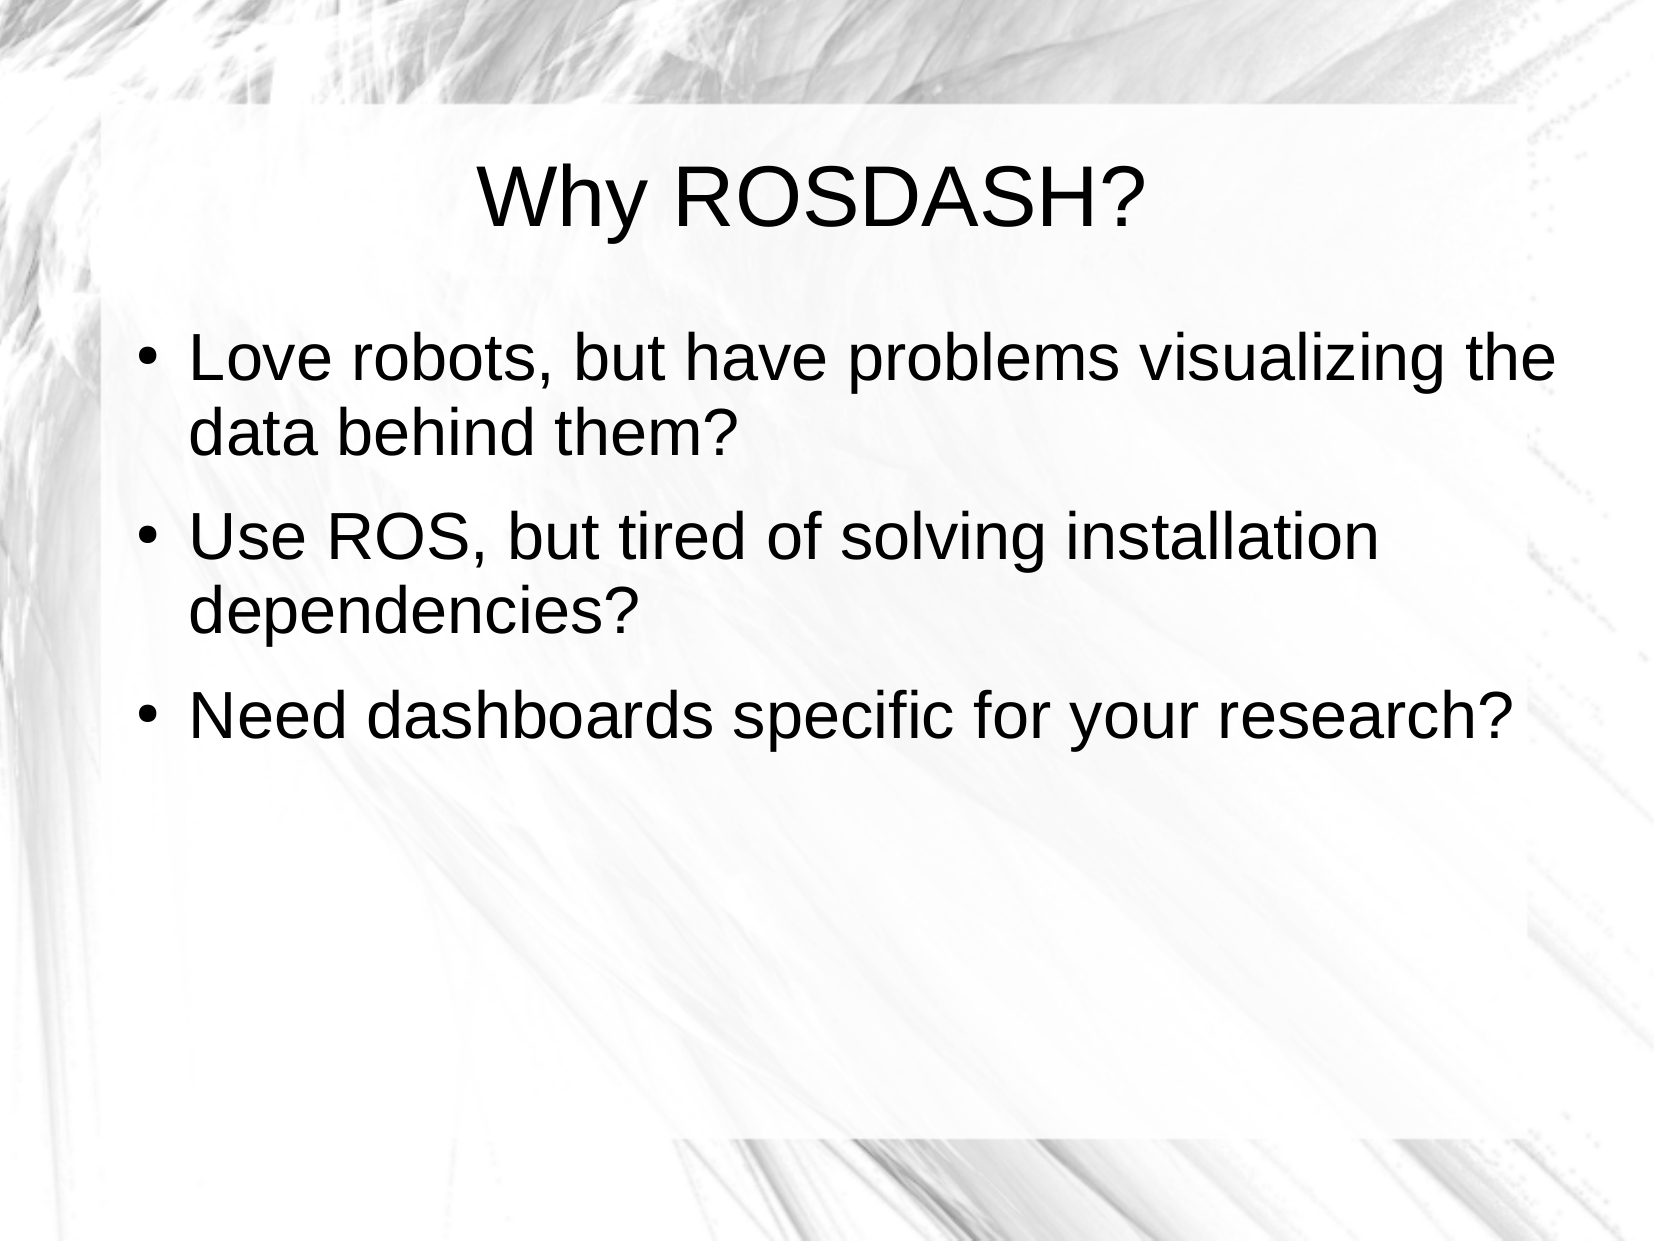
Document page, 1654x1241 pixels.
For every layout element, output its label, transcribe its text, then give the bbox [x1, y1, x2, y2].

picture [0, 0, 1654, 1241]
title Why ROSDASH? [118, 112, 1506, 281]
list Love robots, but have problems visualizing the data behind them? Use ROS, but tired of solving installation dependencies? Need dashboards specific for your research? [118, 319, 1571, 1039]
